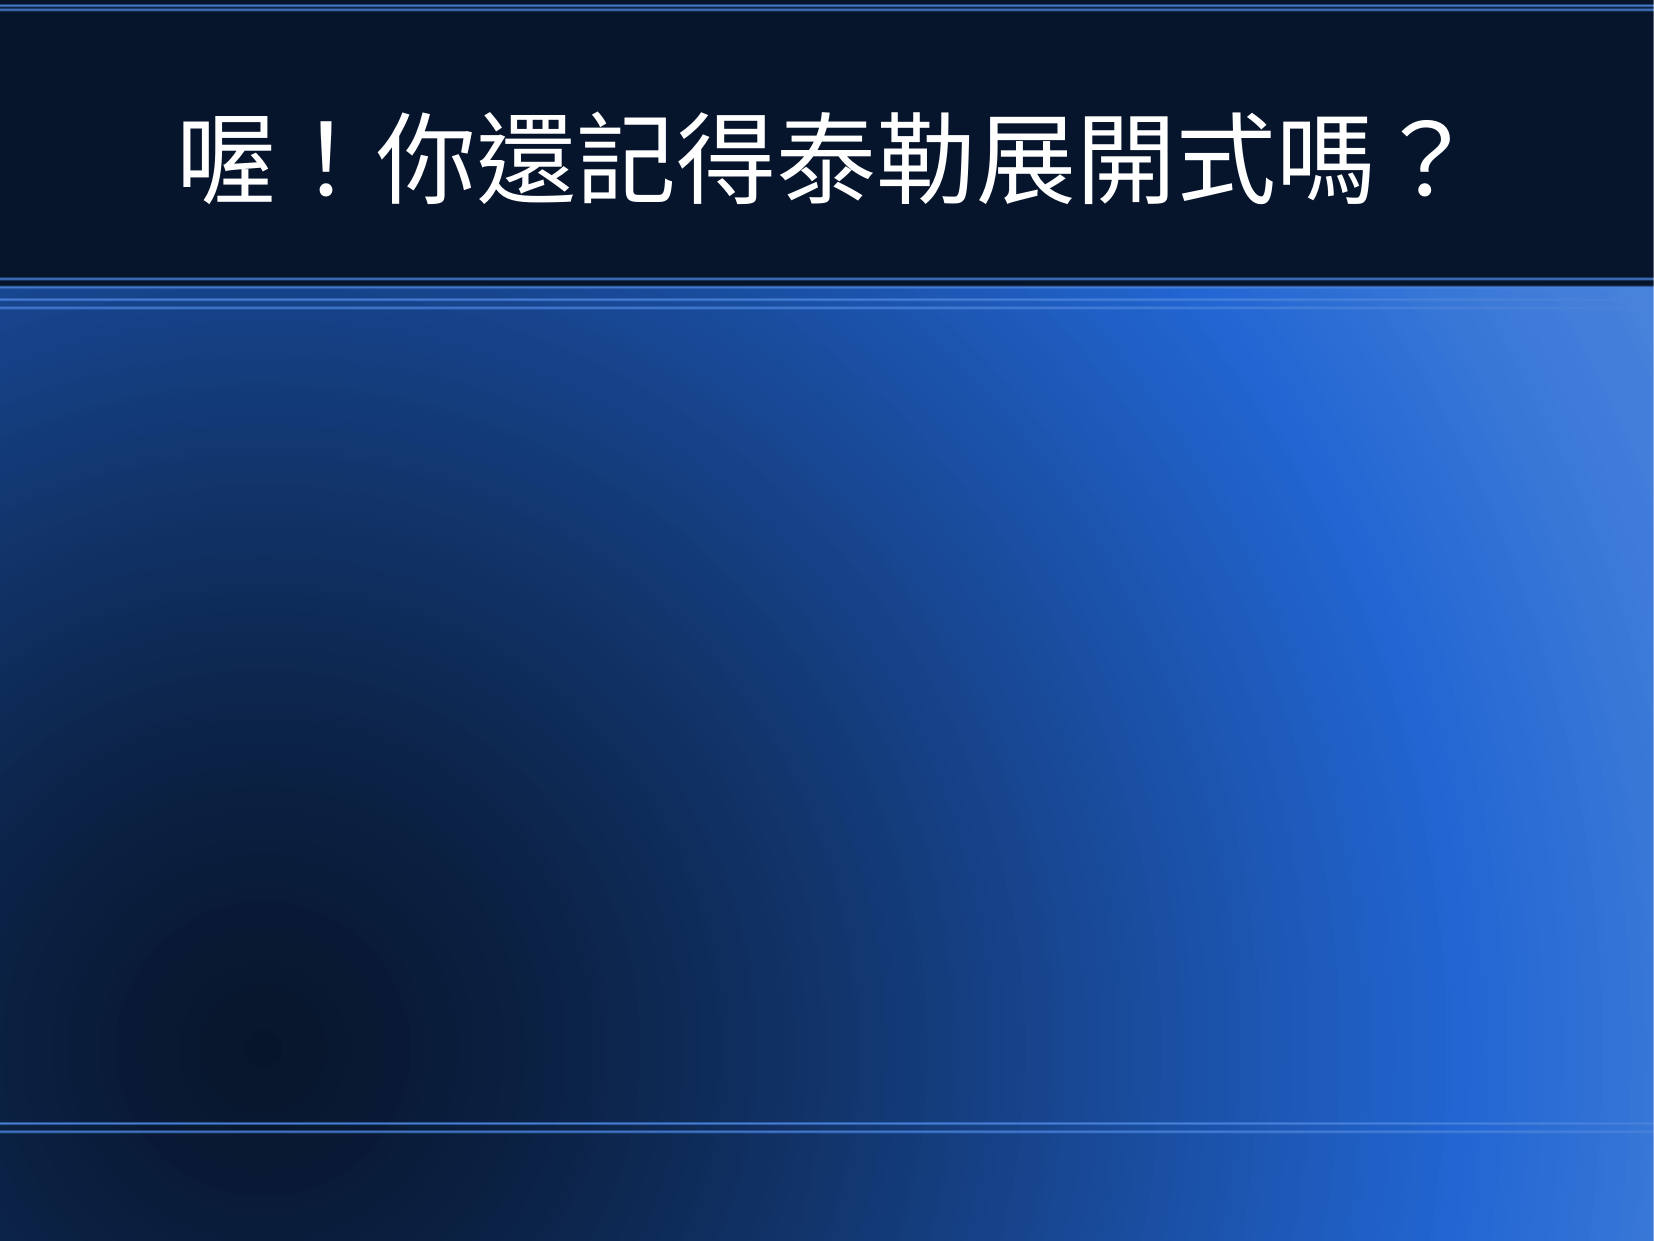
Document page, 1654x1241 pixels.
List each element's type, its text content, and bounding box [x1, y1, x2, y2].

title 喔！你還記得泰勒展開式嗎？ [82, 49, 1571, 257]
picture [0, 0, 1654, 1241]
